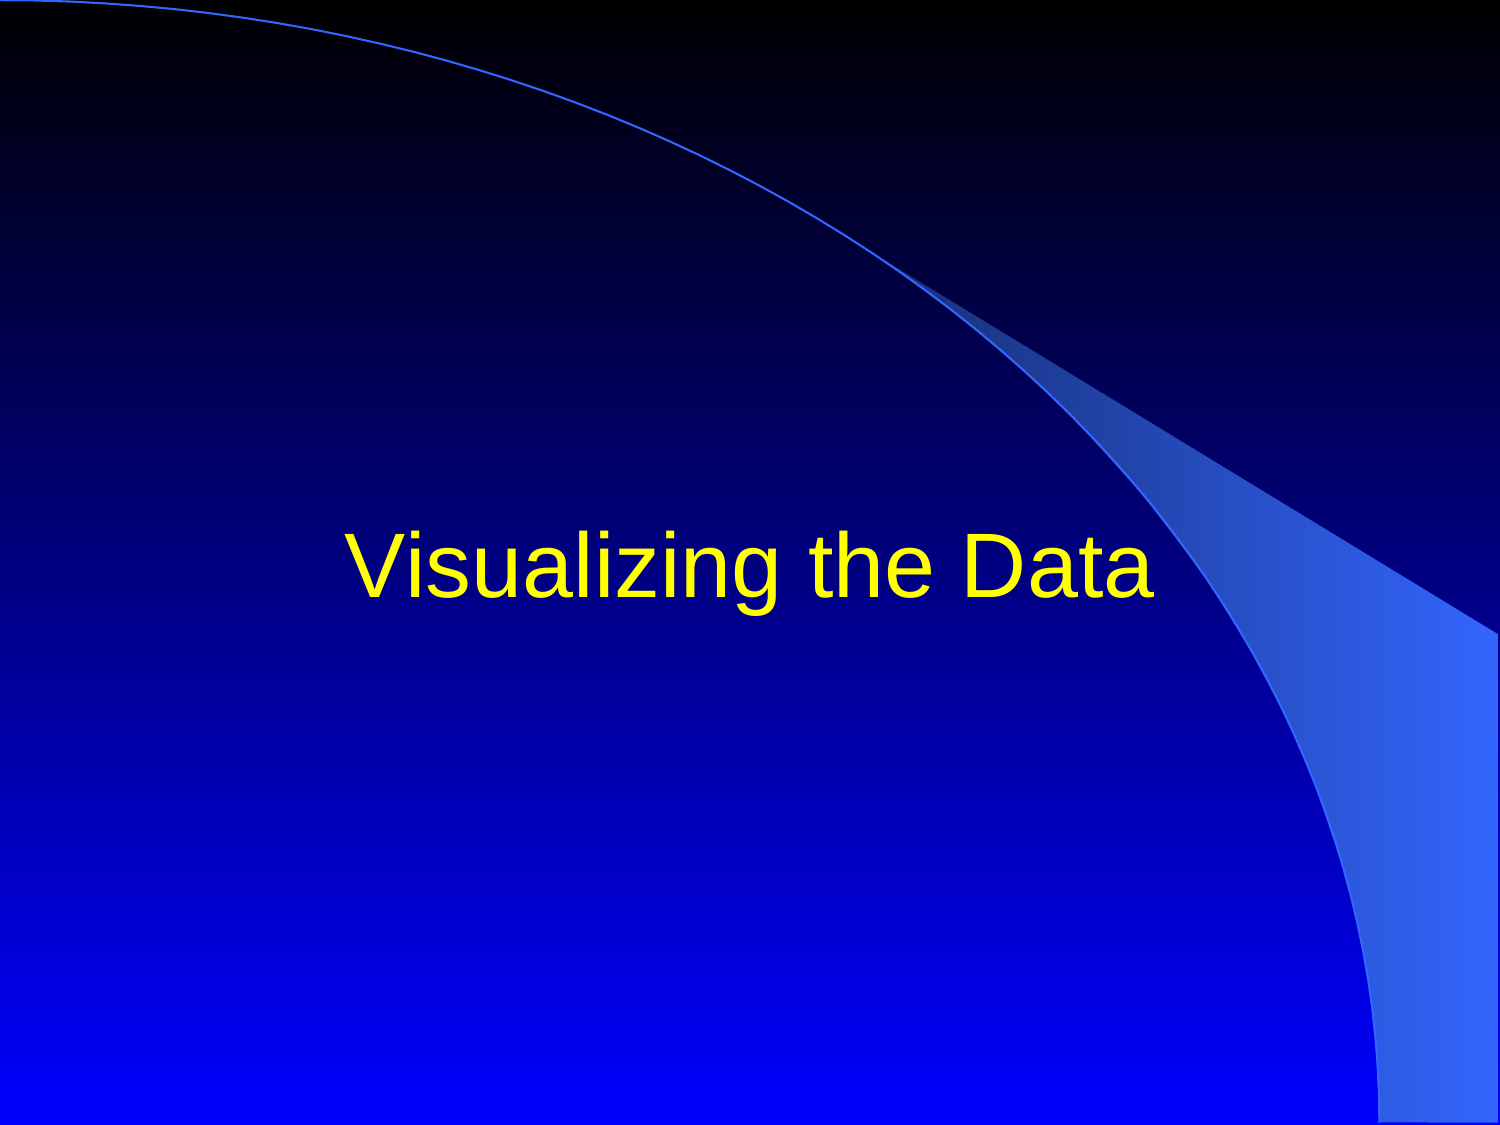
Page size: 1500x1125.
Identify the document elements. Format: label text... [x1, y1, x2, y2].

title Visualizing the Data [112, 474, 1388, 663]
